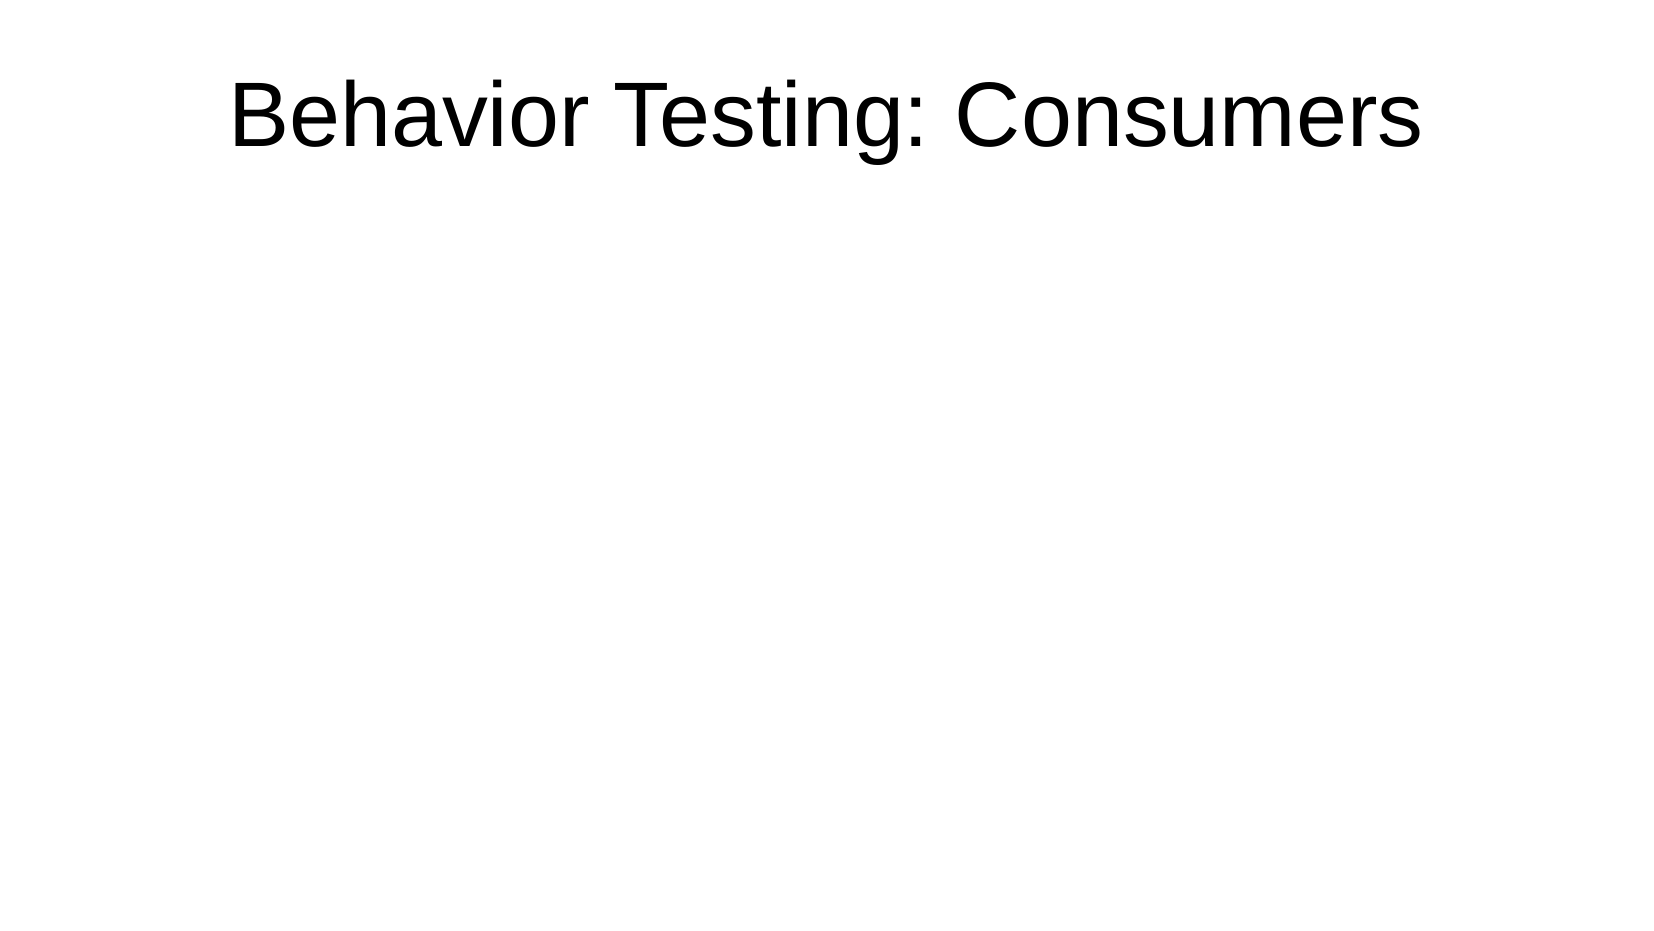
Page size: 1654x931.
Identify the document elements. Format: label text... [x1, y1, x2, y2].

title Behavior Testing: Consumers [82, 37, 1571, 193]
